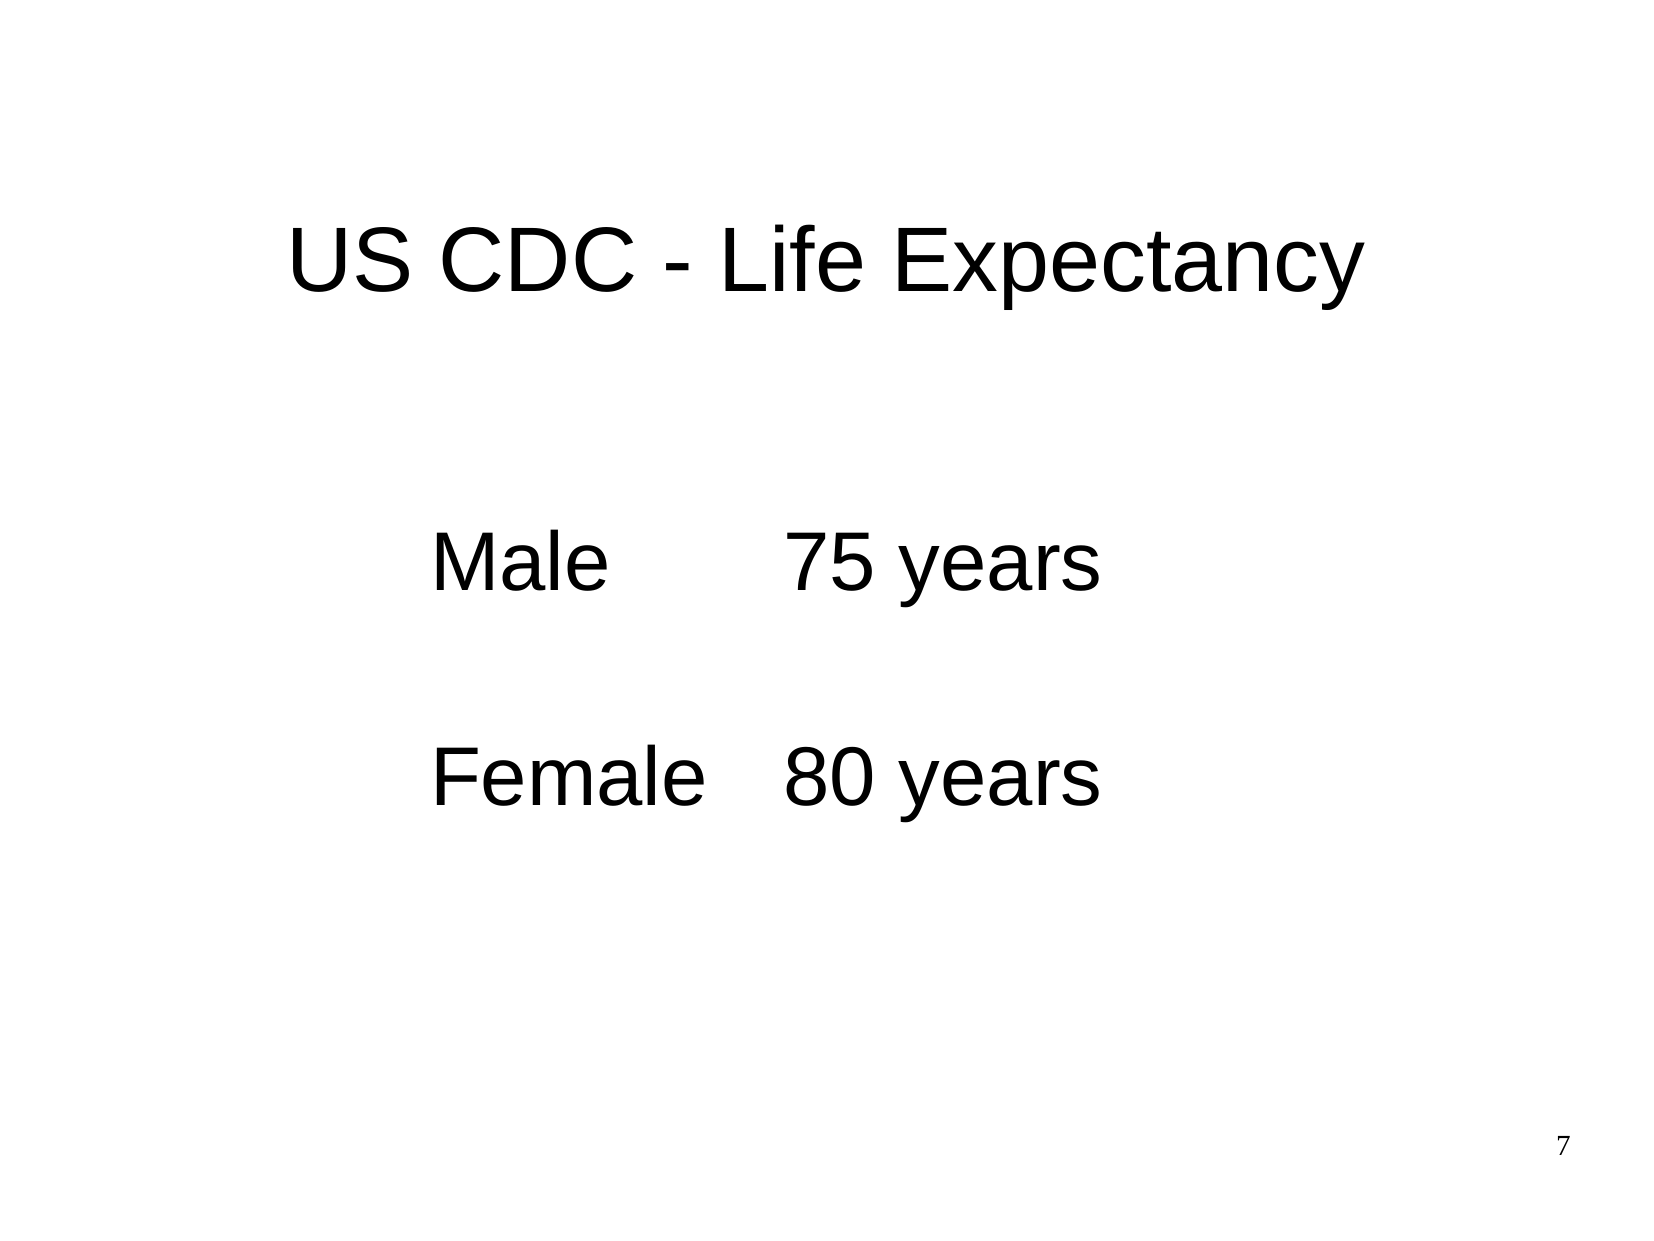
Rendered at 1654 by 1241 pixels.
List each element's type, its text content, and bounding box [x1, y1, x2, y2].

title US CDC - Life Expectancy [82, 163, 1571, 356]
list Male 75 years Female 80 years [412, 514, 1388, 938]
